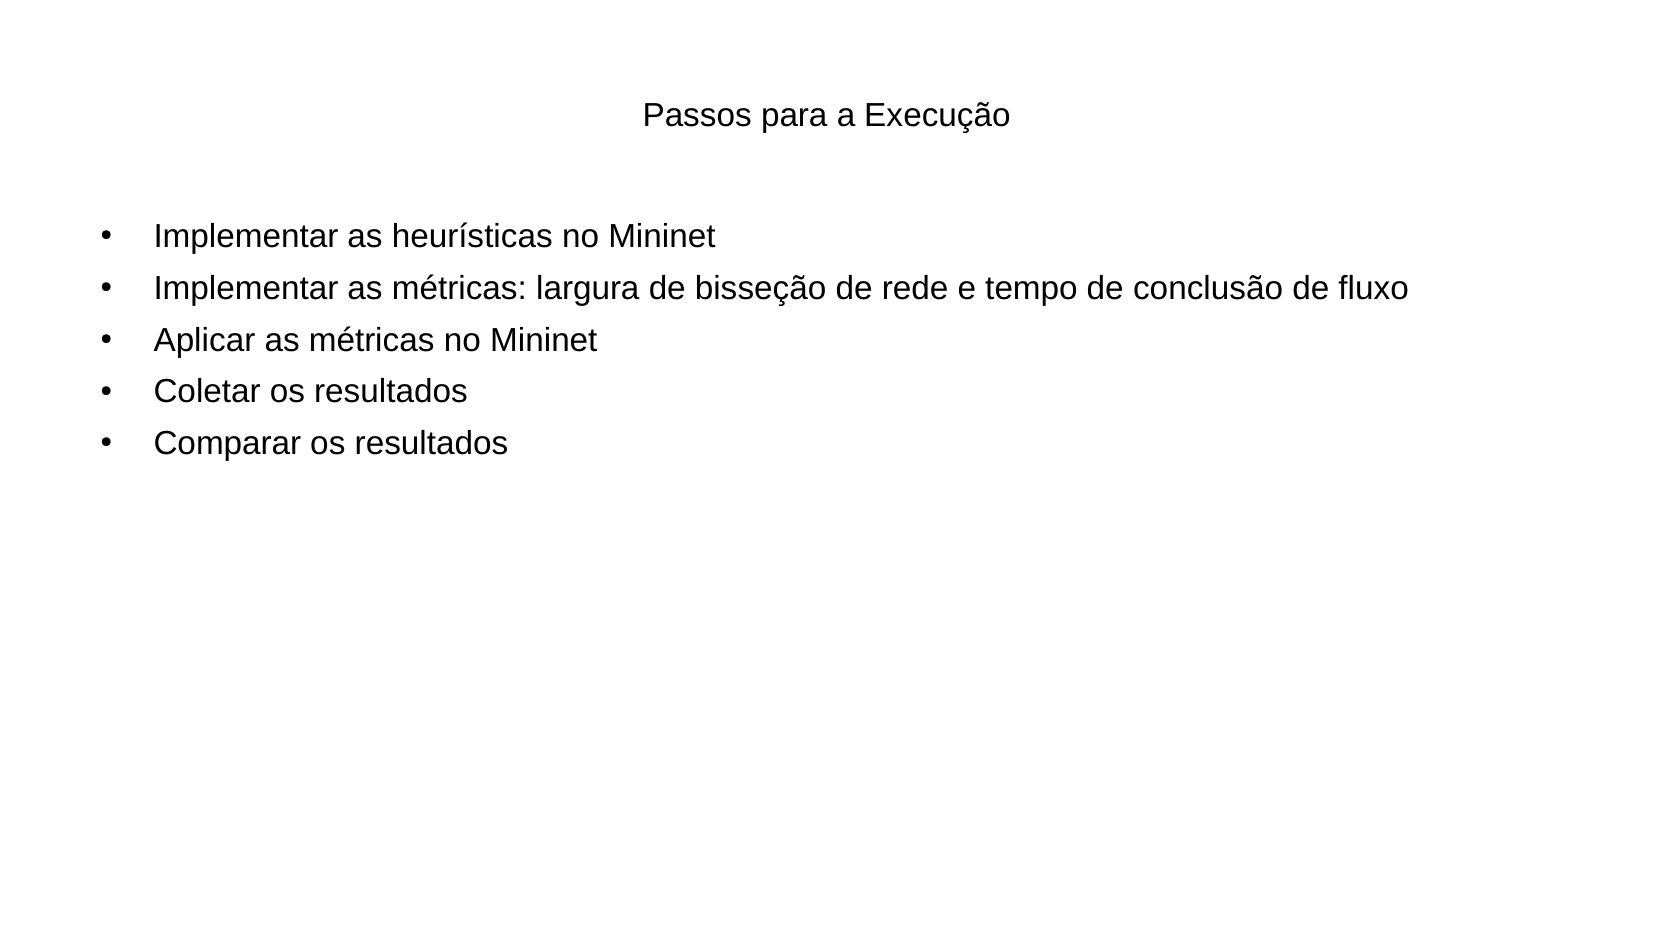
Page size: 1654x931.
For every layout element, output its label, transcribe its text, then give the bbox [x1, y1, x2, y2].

title Passos para a Execução [82, 37, 1571, 193]
list Implementar as heurísticas no Mininet Implementar as métricas: largura de bisseção de rede e tempo de conclusão de fluxo Aplicar as métricas no Mininet Coletar os resultados Comparar os resultados [82, 217, 1571, 758]
